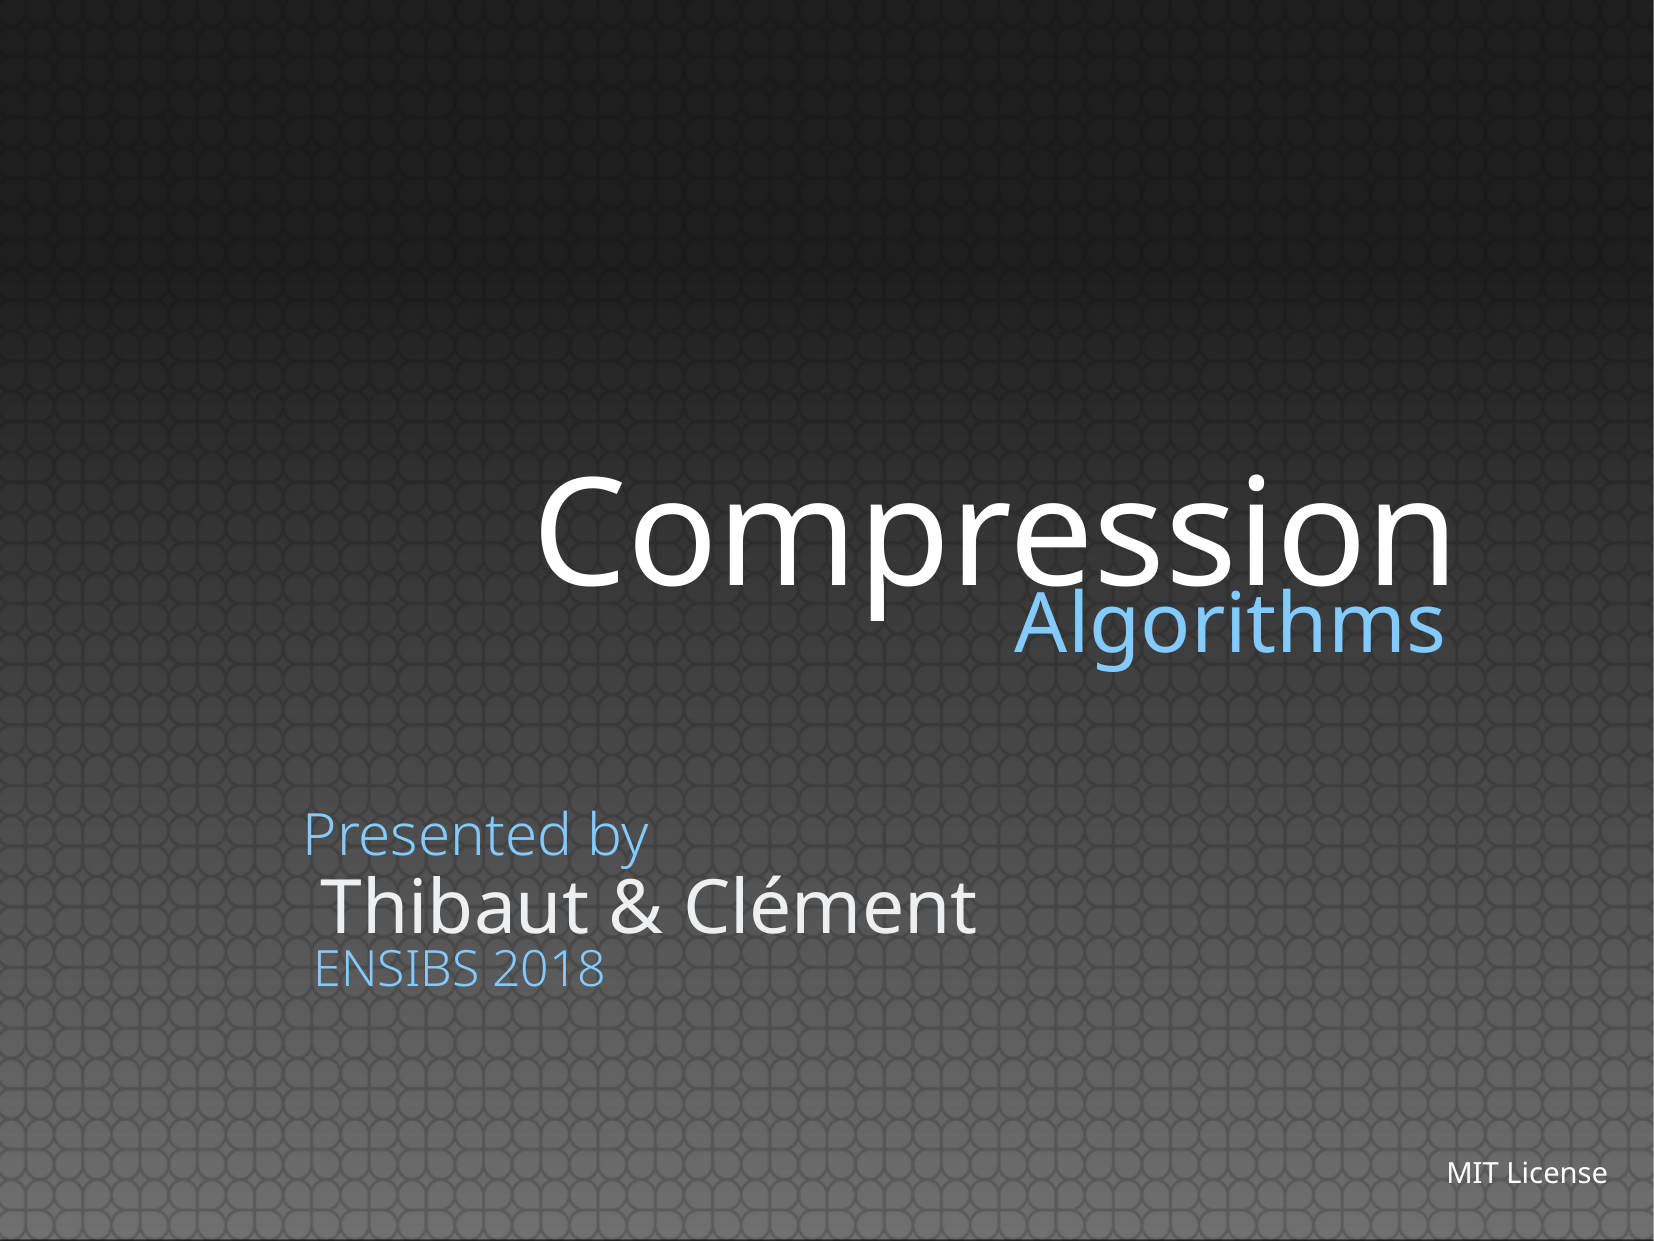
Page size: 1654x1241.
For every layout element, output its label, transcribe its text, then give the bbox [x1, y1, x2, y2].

picture [0, 0, 1654, 1241]
text_box MIT License [1210, 1144, 1624, 1229]
text_box Compression [37, 417, 1475, 608]
text_box Thibaut & Clément [305, 846, 1057, 949]
subtitle Algorithms [100, 608, 1447, 669]
text_box Presented by [288, 785, 699, 869]
text_box ENSIBS 2018 [298, 925, 782, 999]
